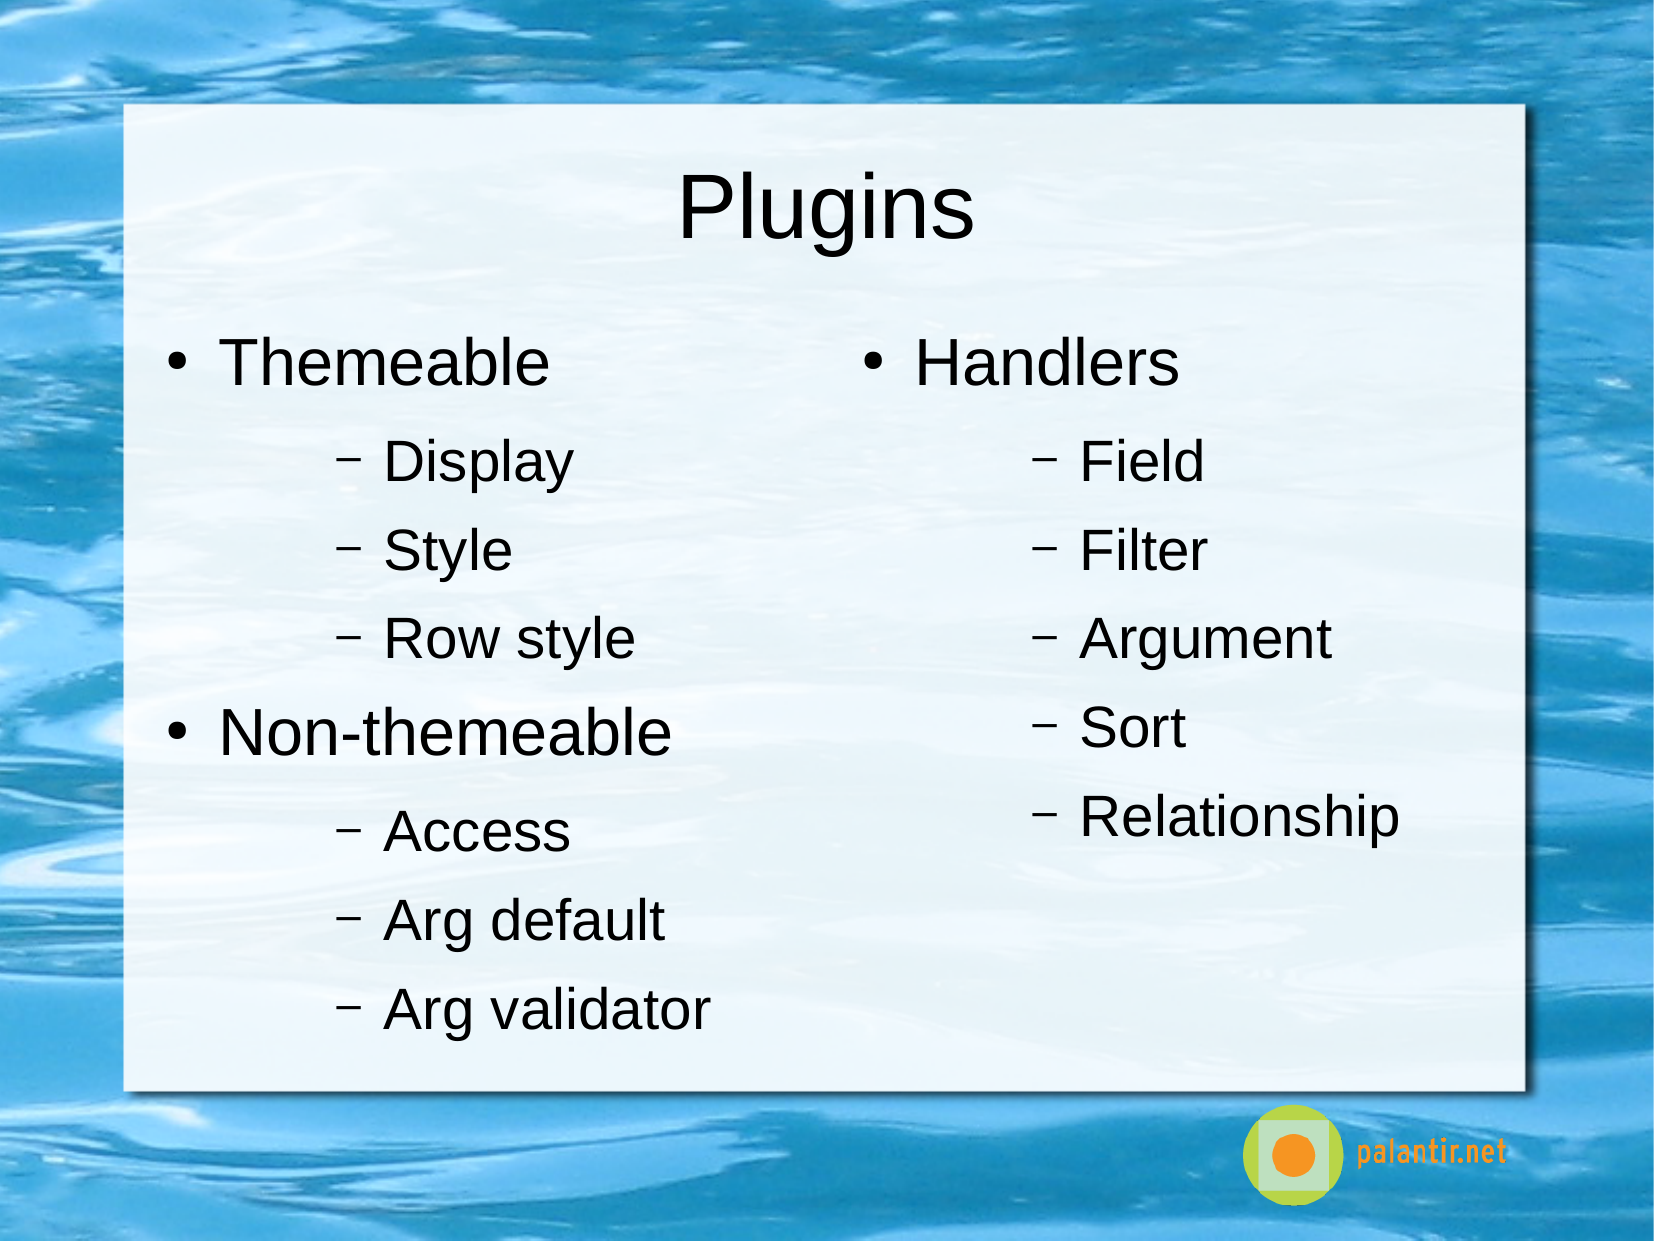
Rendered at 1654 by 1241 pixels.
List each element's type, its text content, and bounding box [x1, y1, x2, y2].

title Plugins [147, 118, 1506, 296]
list Themeable Display Style Row style Non-themeable Access Arg default Arg validator [147, 324, 811, 1064]
picture [0, 0, 1654, 1241]
list Handlers Field Filter Argument Sort Relationship [843, 324, 1507, 1049]
